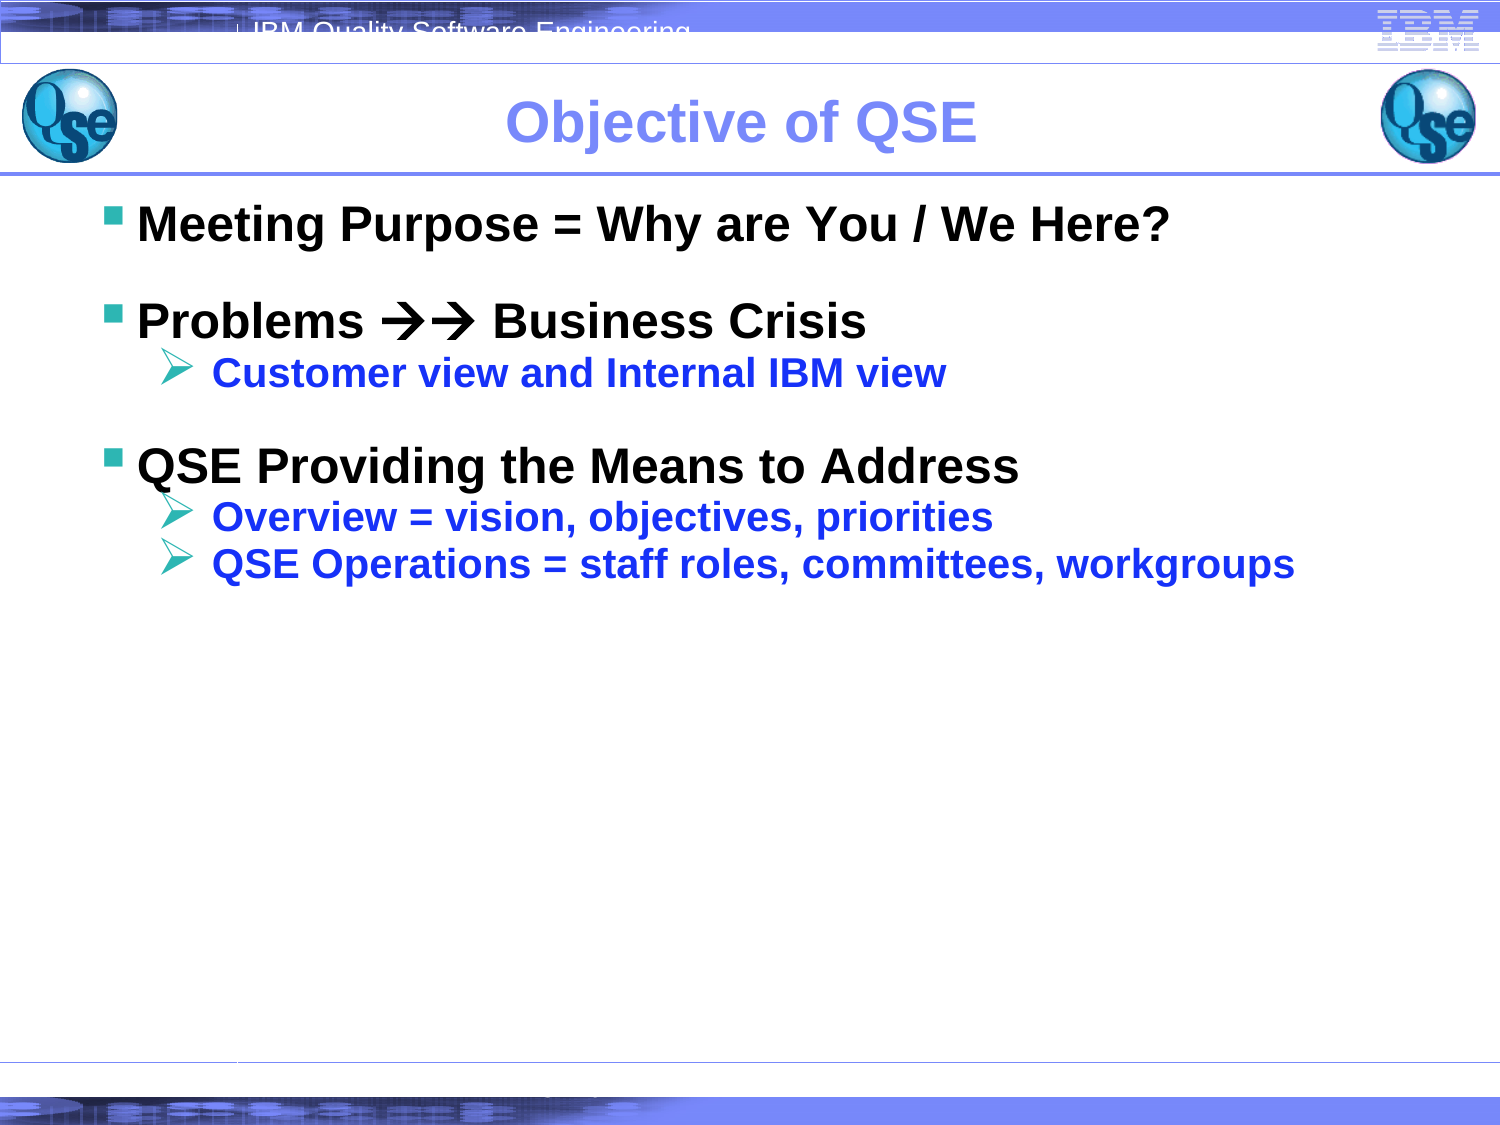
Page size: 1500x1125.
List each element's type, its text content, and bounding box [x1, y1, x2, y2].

title Objective of QSE [207, 87, 1294, 170]
picture [1376, 64, 1482, 170]
list Meeting Purpose = Why are You / We Here? Problems  Business Crisis Customer view and Internal IBM view QSE Providing the Means to Address Overview = vision, objectives, priorities QSE Operations = staff roles, committees, workgroups [84, 188, 1493, 844]
picture [1, 1, 1500, 169]
picture [0, 1063, 1500, 1125]
